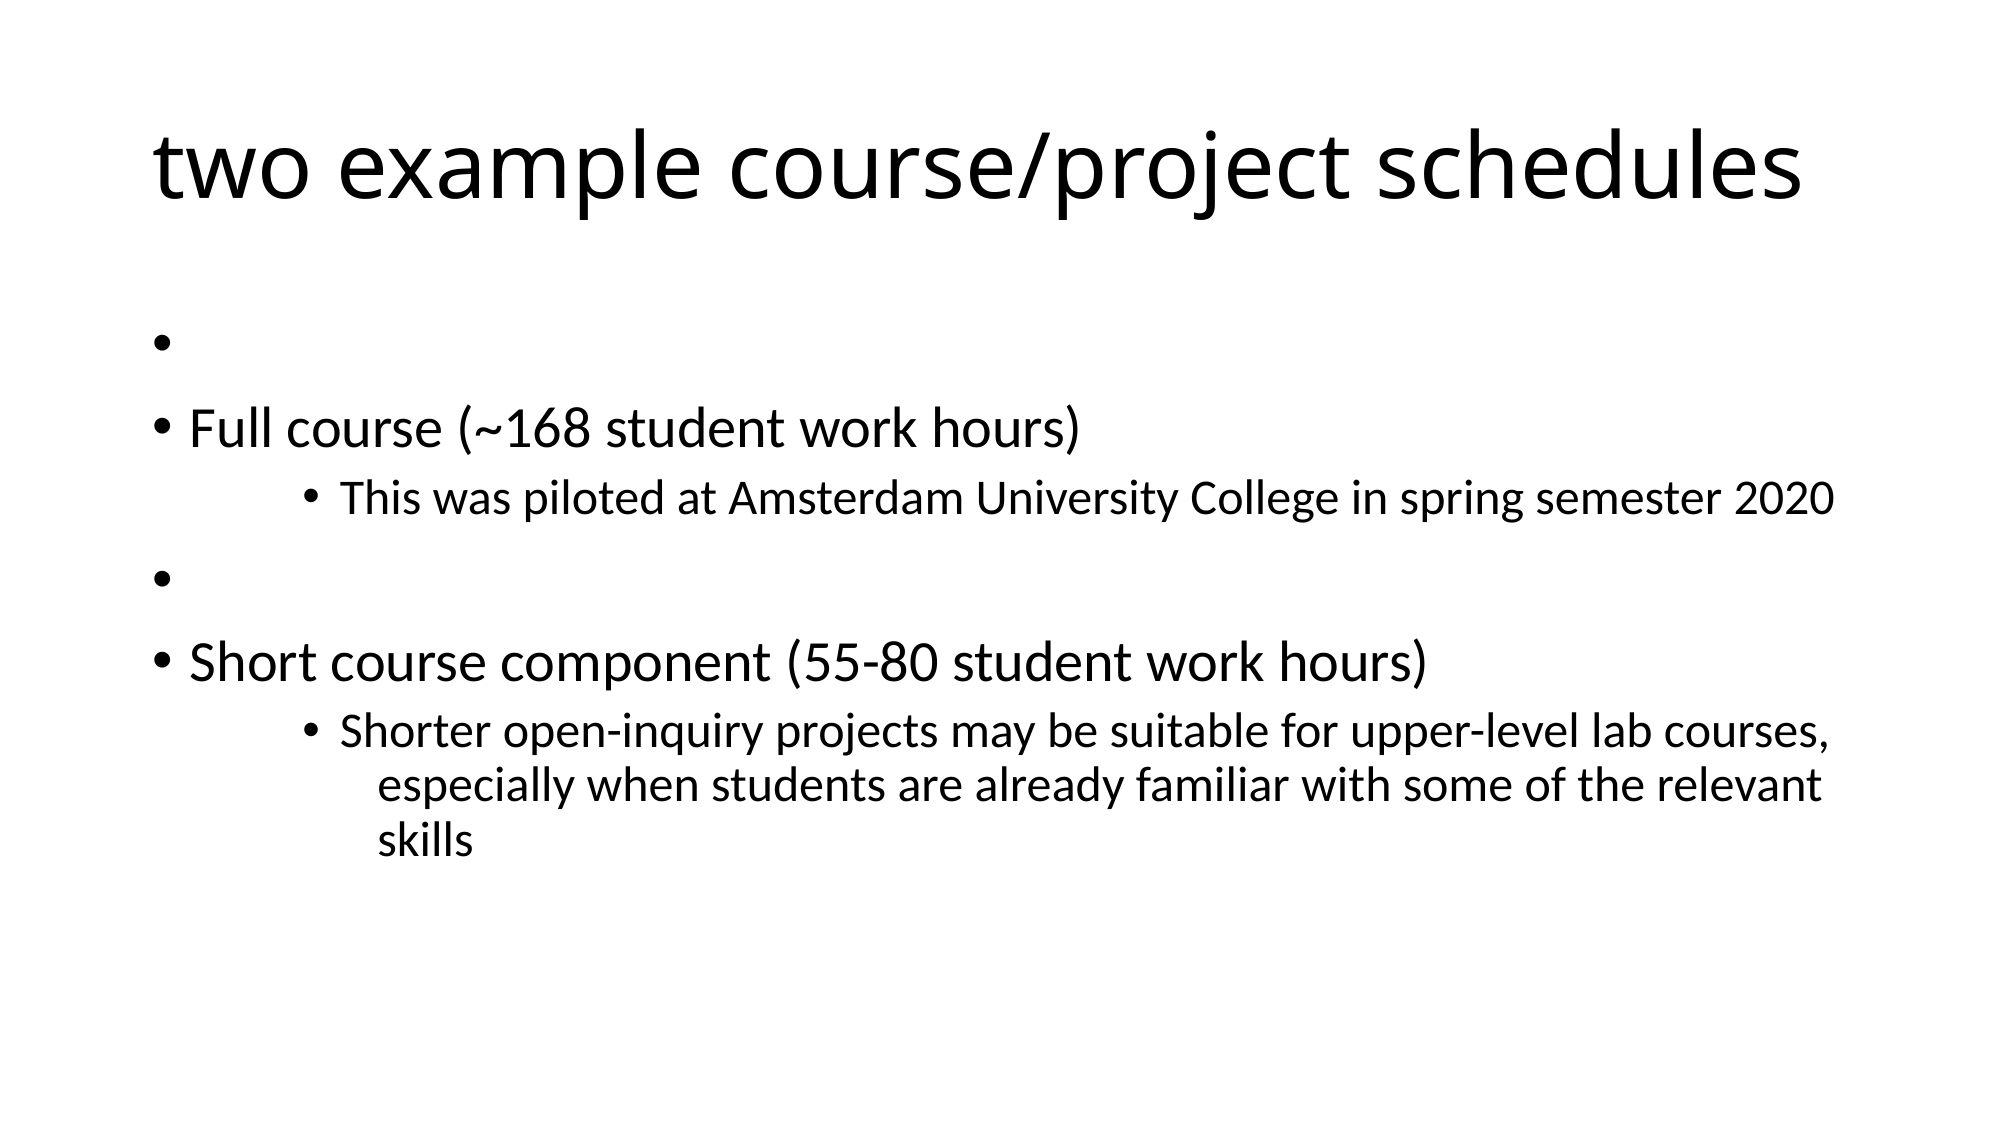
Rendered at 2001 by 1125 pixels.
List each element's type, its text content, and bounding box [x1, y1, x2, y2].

title two example course/project schedules [137, 59, 1863, 278]
list Full course (~168 student work hours) This was piloted at Amsterdam University College in spring semester 2020 Short course component (55-80 student work hours) Shorter open-inquiry projects may be suitable for upper-level lab courses, especially when students are already familiar with some of the relevant skills [137, 299, 1863, 1014]
